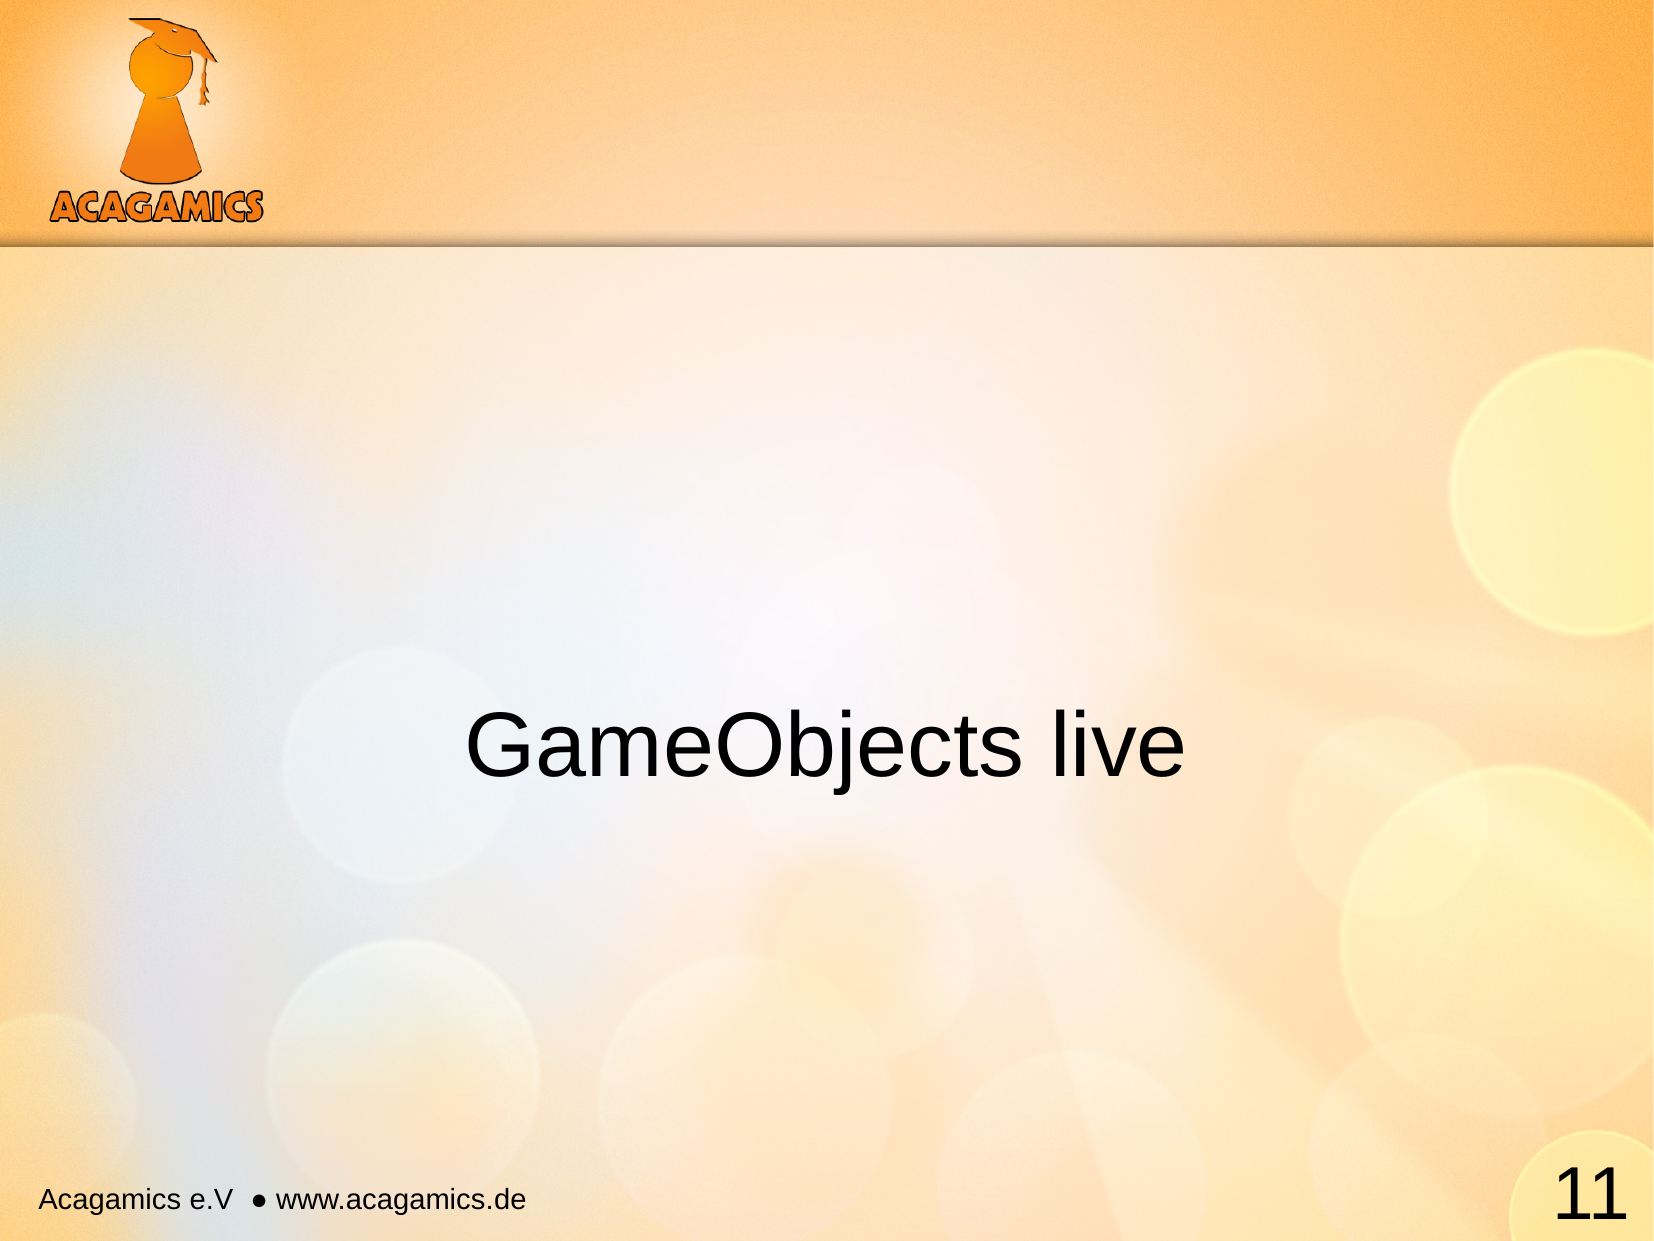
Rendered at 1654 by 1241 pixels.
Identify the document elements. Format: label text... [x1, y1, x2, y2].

list GameObjects live [82, 290, 1571, 1109]
picture [0, 0, 1654, 1241]
